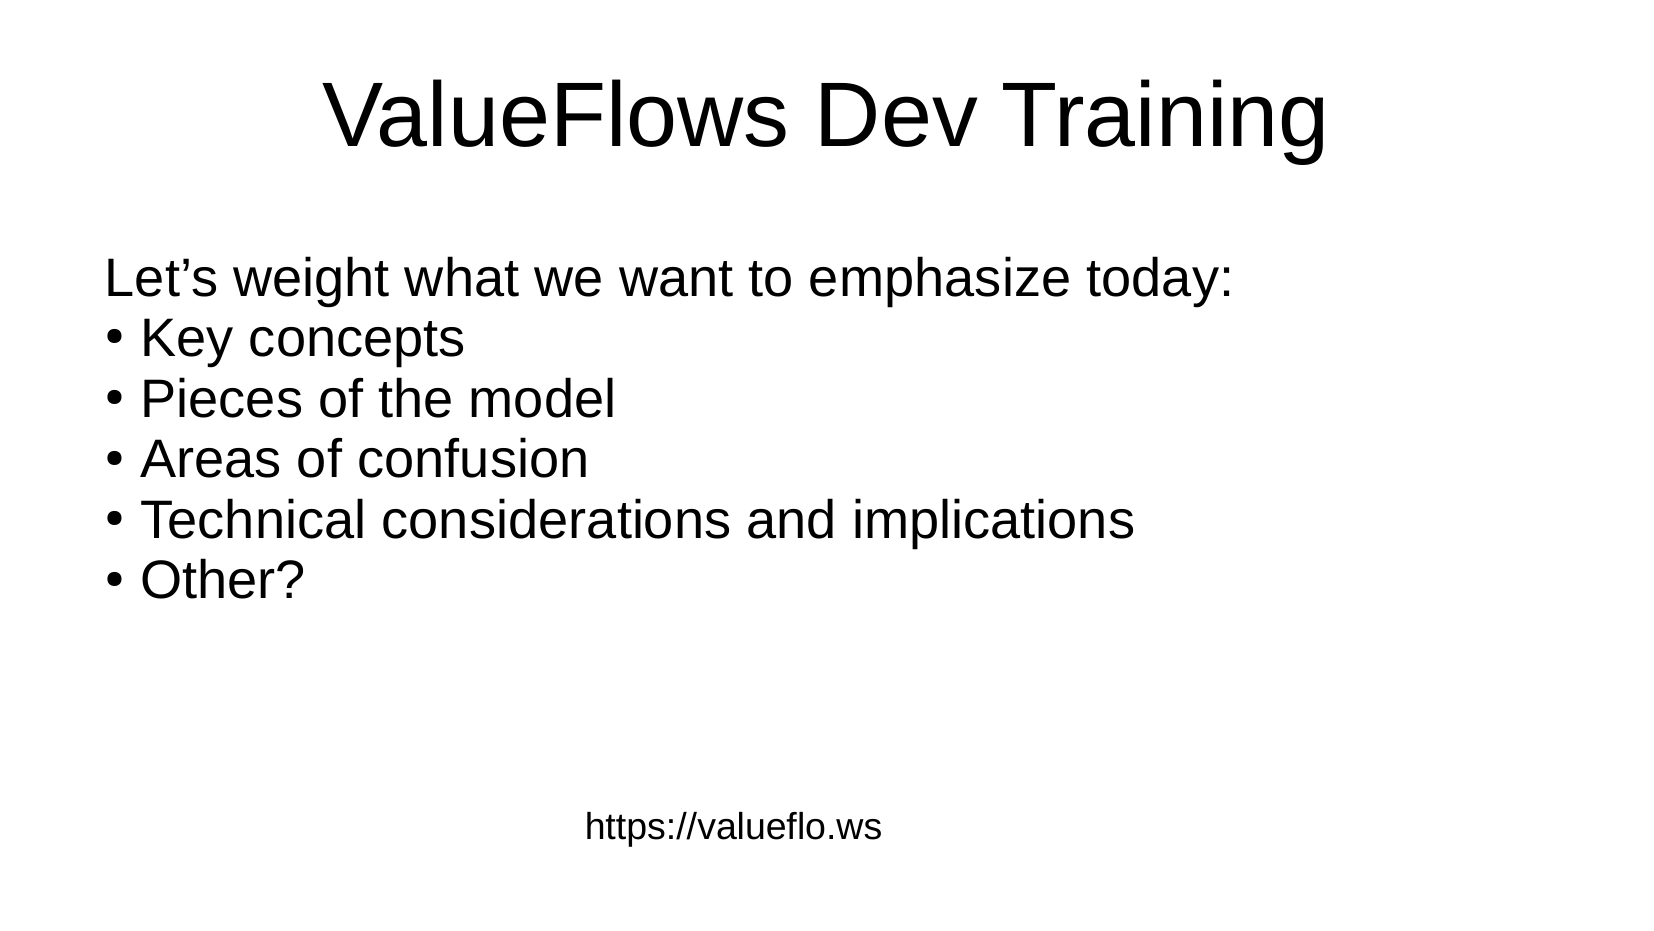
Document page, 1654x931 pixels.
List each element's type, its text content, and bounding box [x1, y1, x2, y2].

text_box Let’s weight what we want to emphasize today: Key concepts Pieces of the model Areas of confusion Technical considerations and implications Other? [90, 240, 1546, 661]
title ValueFlows Dev Training [82, 37, 1571, 193]
text_box https://valueflo.ws [570, 798, 1006, 856]
subtitle [75, 225, 1564, 766]
